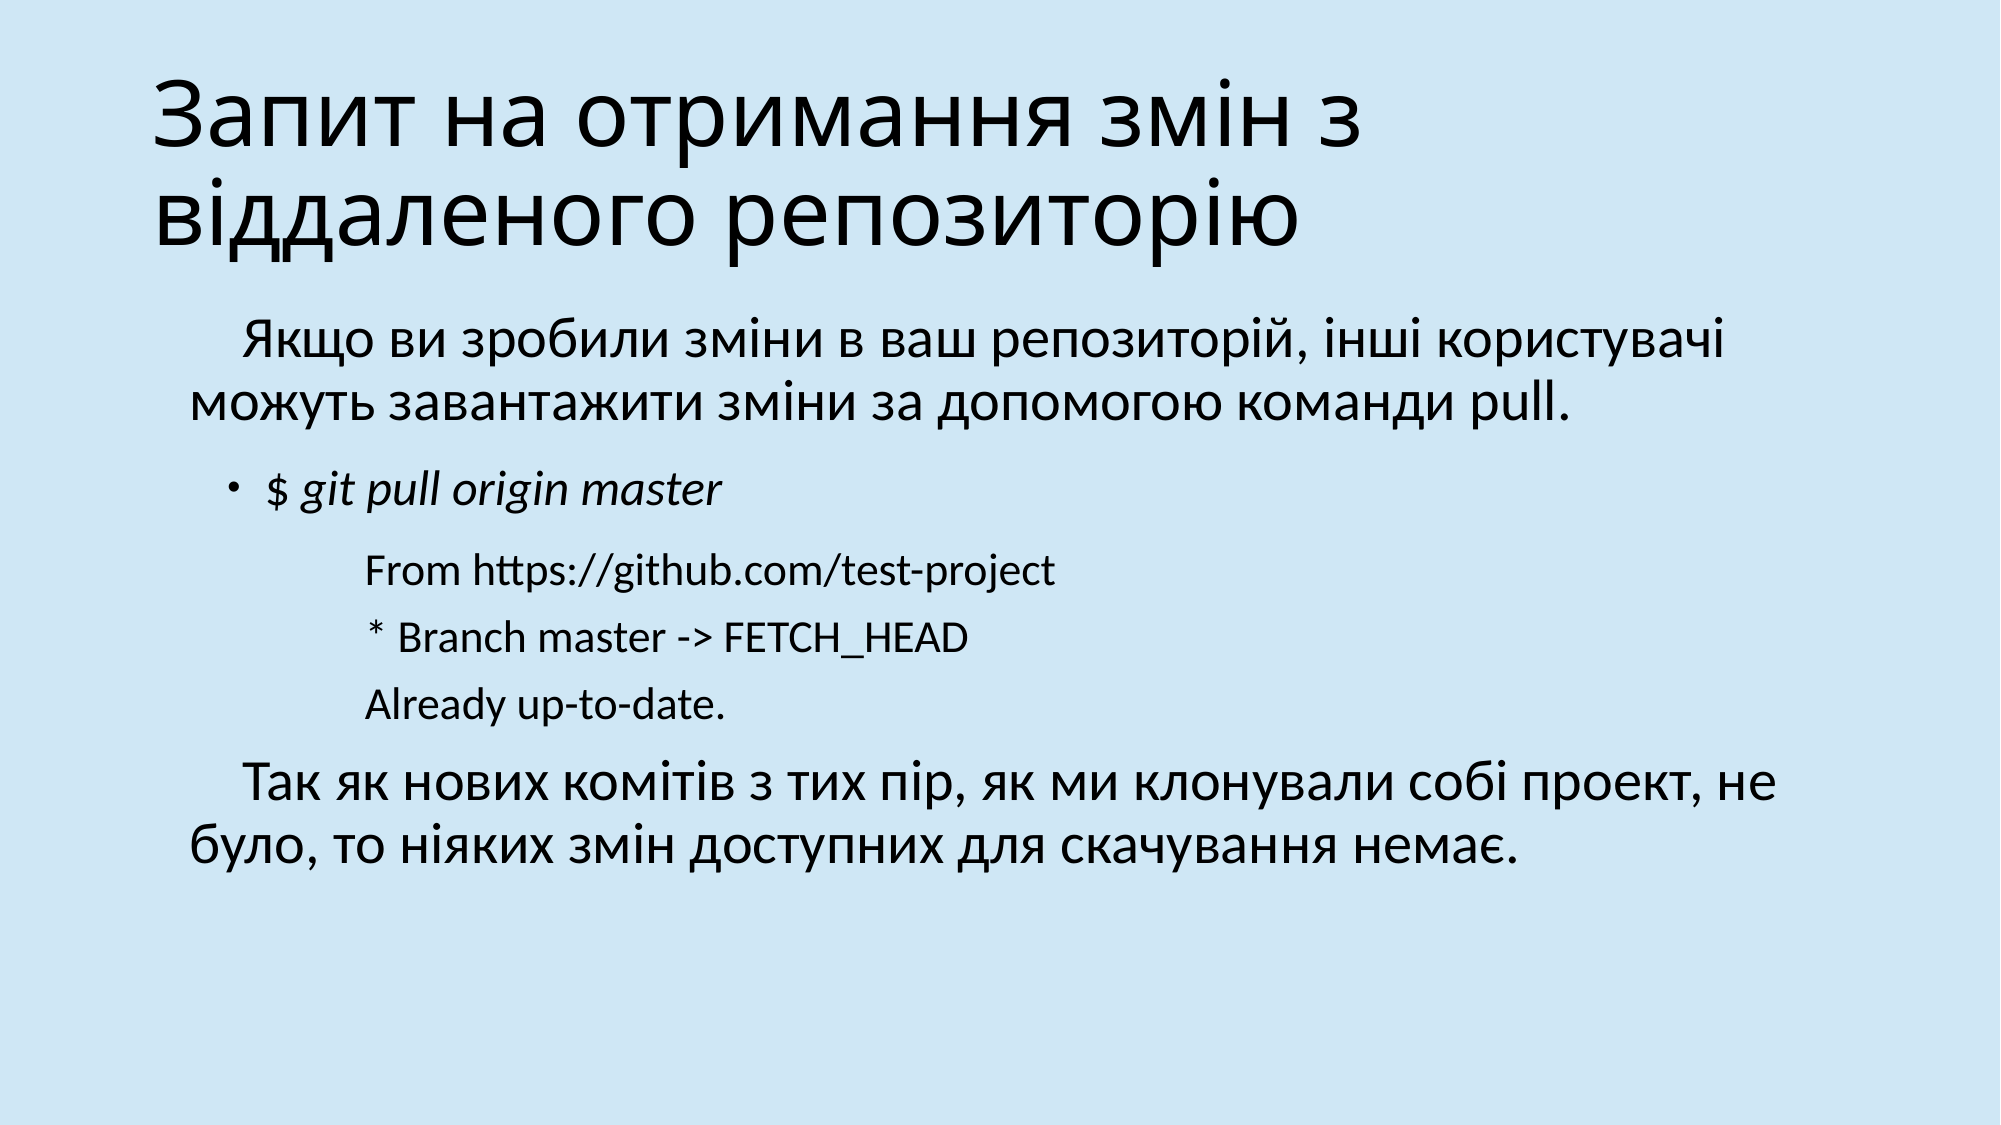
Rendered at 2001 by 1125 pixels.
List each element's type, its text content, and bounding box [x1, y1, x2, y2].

title Запит на отримання змін з віддаленого репозиторію [137, 59, 1863, 278]
list Якщо ви зробили зміни в ваш репозиторій, інші користувачі можуть завантажити зміни за допомогою команди pull. $ git pull origin master From https://github.com/test-project * Branch master -> FETCH_HEAD Already up-to-date. Так як нових комітів з тих пір, як ми клонували собі проект, не було, то ніяких змін доступних для скачування немає. [137, 299, 1863, 1014]
